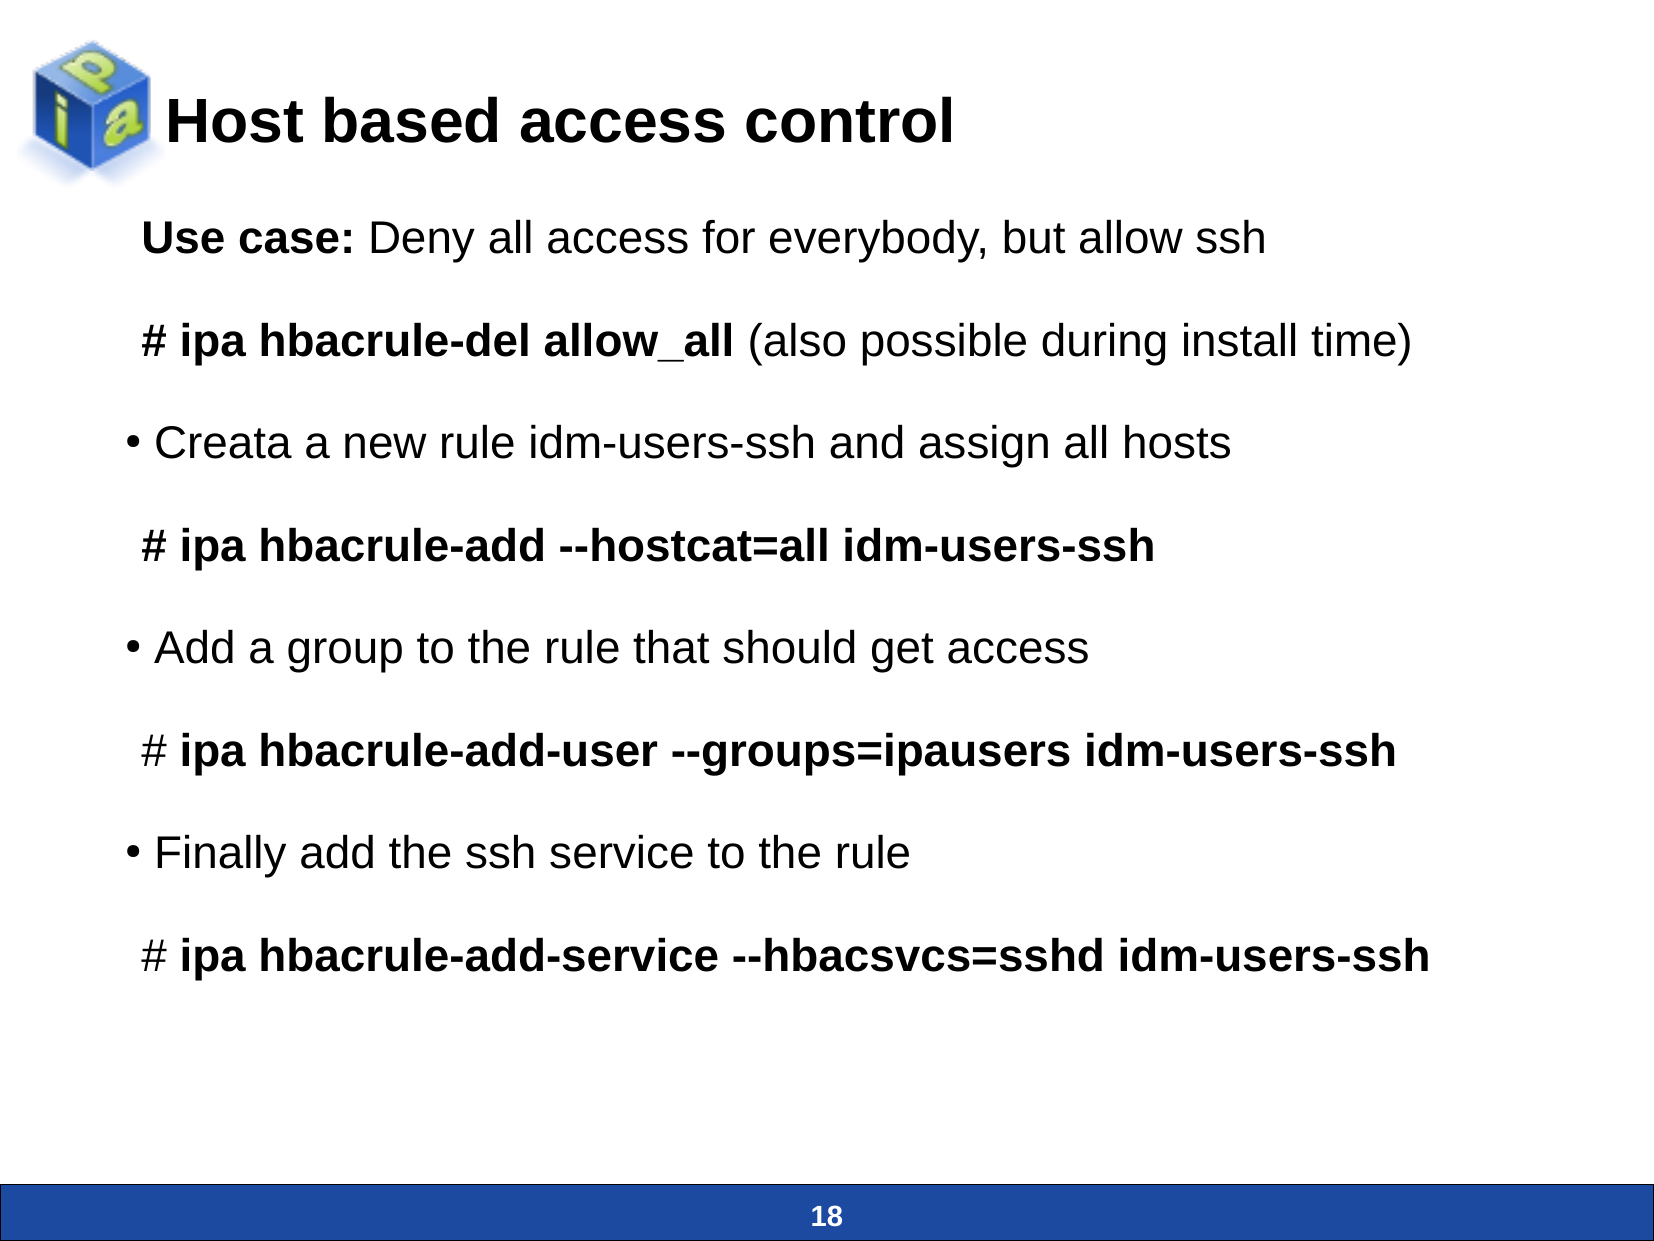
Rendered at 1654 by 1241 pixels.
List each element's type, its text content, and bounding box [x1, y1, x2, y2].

text_box Use case: Deny all access for everybody, but allow ssh # ipa hbacrule-del allow_all (also possible during install time) Creata a new rule idm-users-ssh and assign all hosts # ipa hbacrule-add --hostcat=all idm-users-ssh Add a group to the rule that should get access # ipa hbacrule-add-user --groups=ipausers idm-users-ssh Finally add the ssh service to the rule # ipa hbacrule-add-service --hbacsvcs=sshd idm-users-ssh [110, 204, 1482, 1075]
picture [17, 34, 165, 193]
title Host based access control [165, 27, 1654, 215]
list [82, 290, 1571, 1109]
